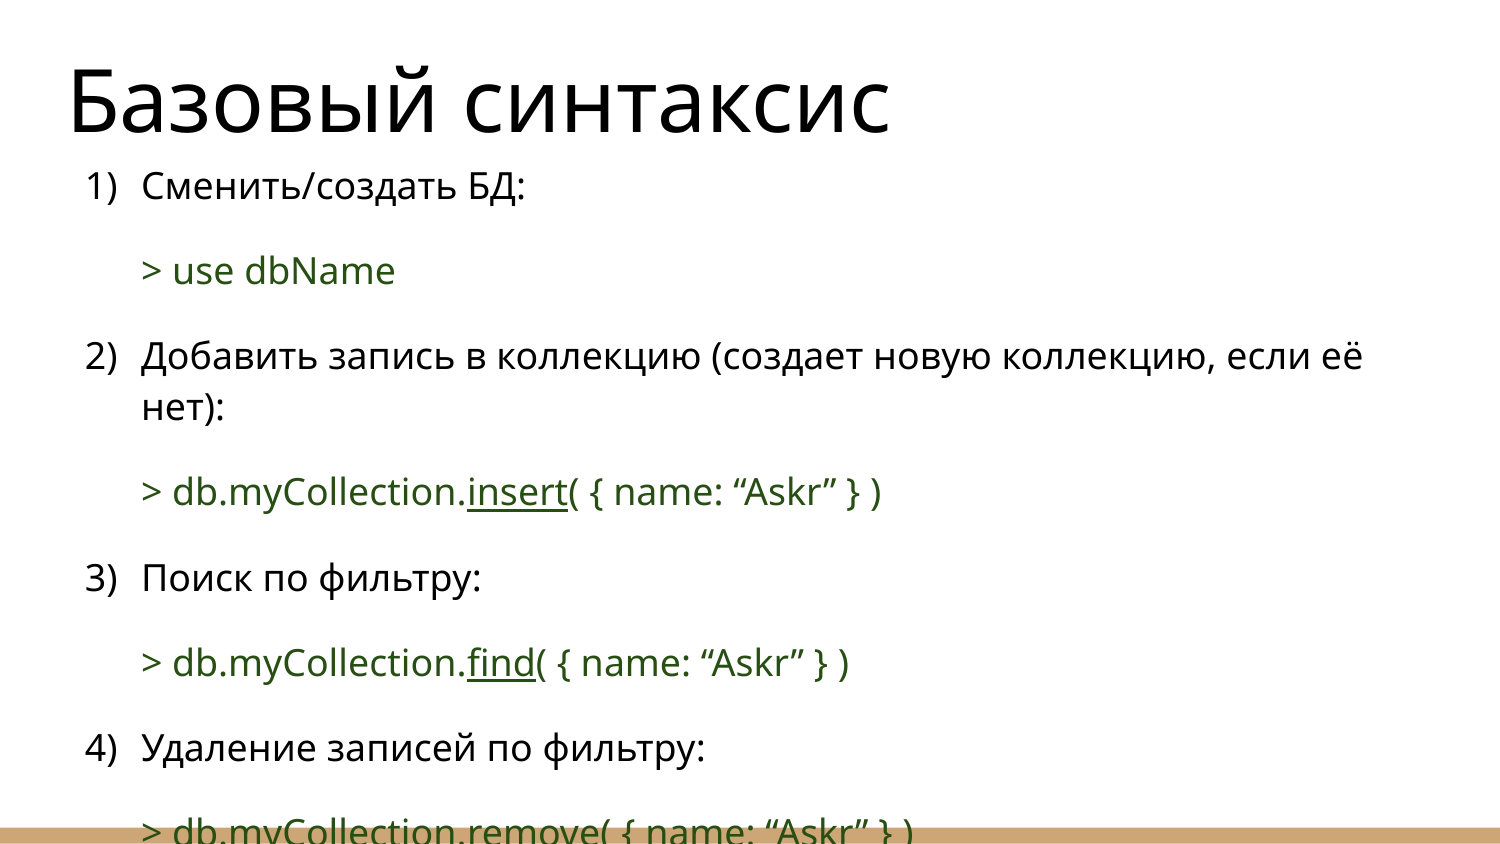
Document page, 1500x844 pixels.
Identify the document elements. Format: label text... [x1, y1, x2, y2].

list Сменить/создать БД: > use dbName Добавить запись в коллекцию (создает новую коллекцию, если её нет): > db.myCollection.insert( { name: “Askr” } ) Поиск по фильтру: > db.myCollection.find( { name: “Askr” } ) Удаление записей по фильтру: > db.myCollection.remove( { name: “Askr” } ) [51, 139, 1419, 844]
title Базовый синтаксис [51, 28, 1449, 165]
